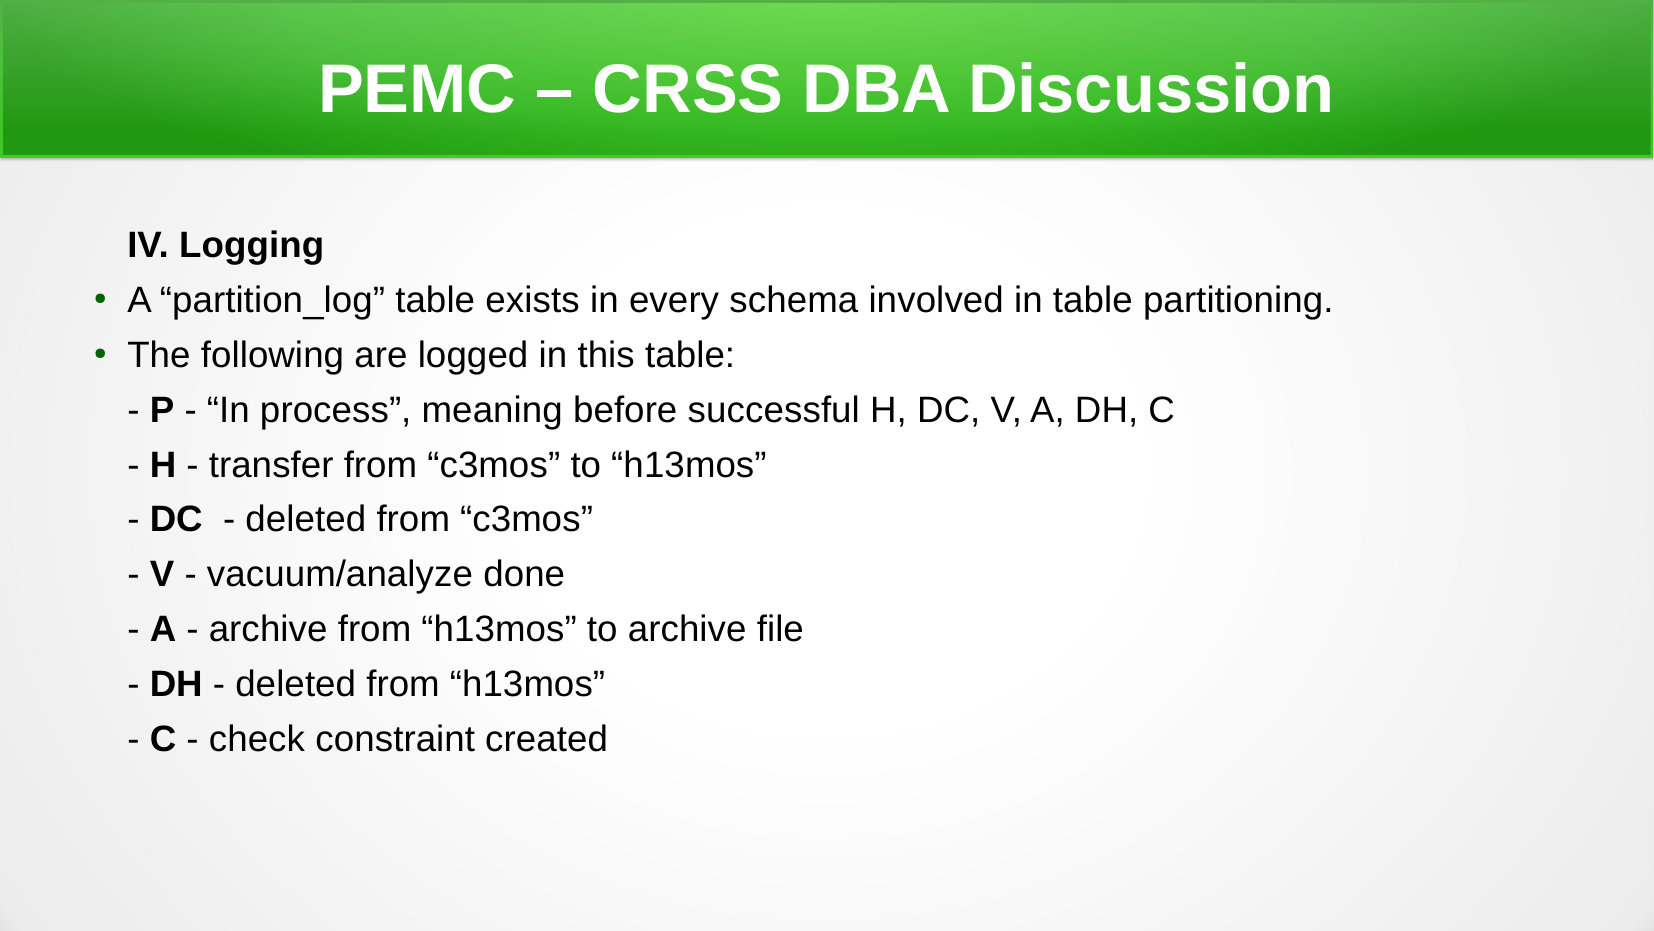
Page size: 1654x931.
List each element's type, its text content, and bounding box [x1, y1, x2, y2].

title PEMC – CRSS DBA Discussion [82, 35, 1571, 142]
list IV. Logging A “partition_log” table exists in every schema involved in table partitioning. The following are logged in this table: - P - “In process”, meaning before successful H, DC, V, A, DH, C - H - transfer from “c3mos” to “h13mos” - DC - deleted from “c3mos” - V - vacuum/analyze done - A - archive from “h13mos” to archive file - DH - deleted from “h13mos” - C - check constraint created [82, 224, 1571, 764]
